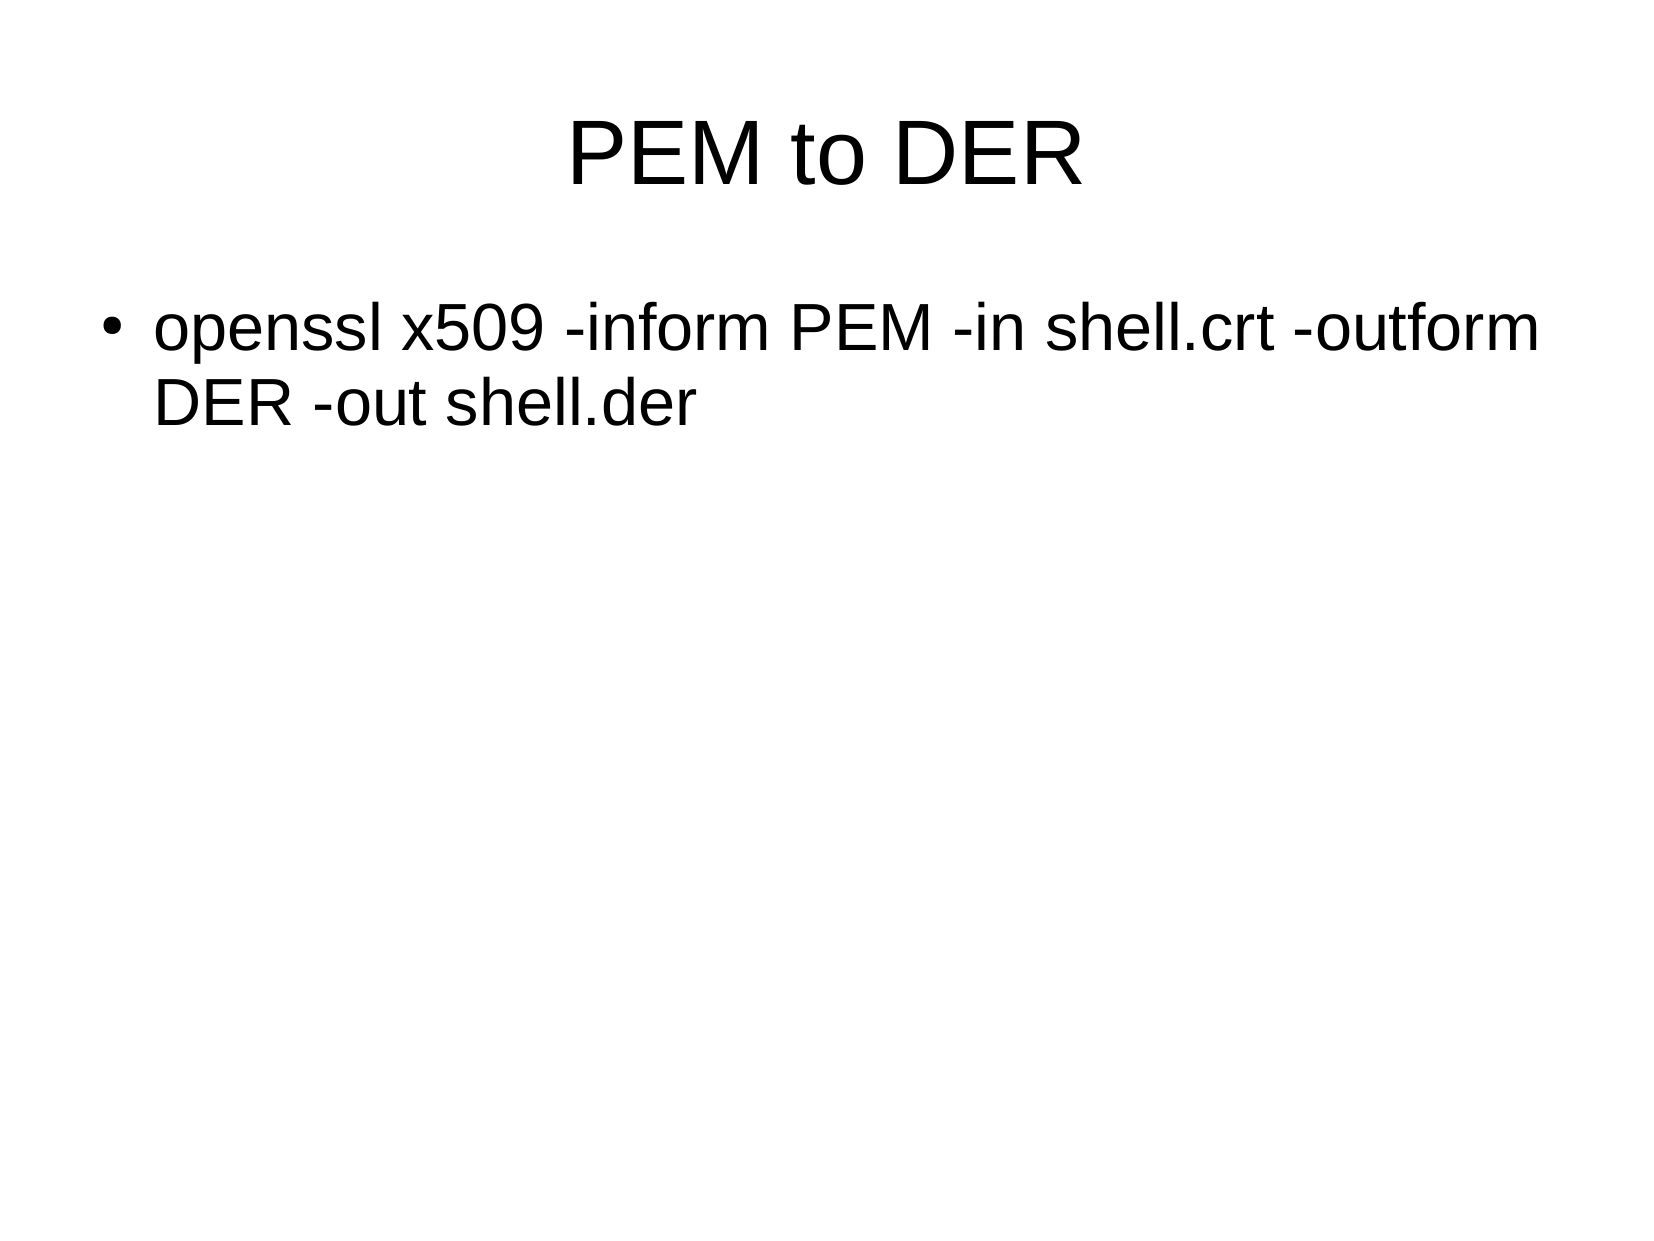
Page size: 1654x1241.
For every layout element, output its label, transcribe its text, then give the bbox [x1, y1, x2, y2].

list openssl x509 -inform PEM -in shell.crt -outform DER -out shell.der [82, 290, 1571, 1010]
title PEM to DER [82, 49, 1571, 257]
